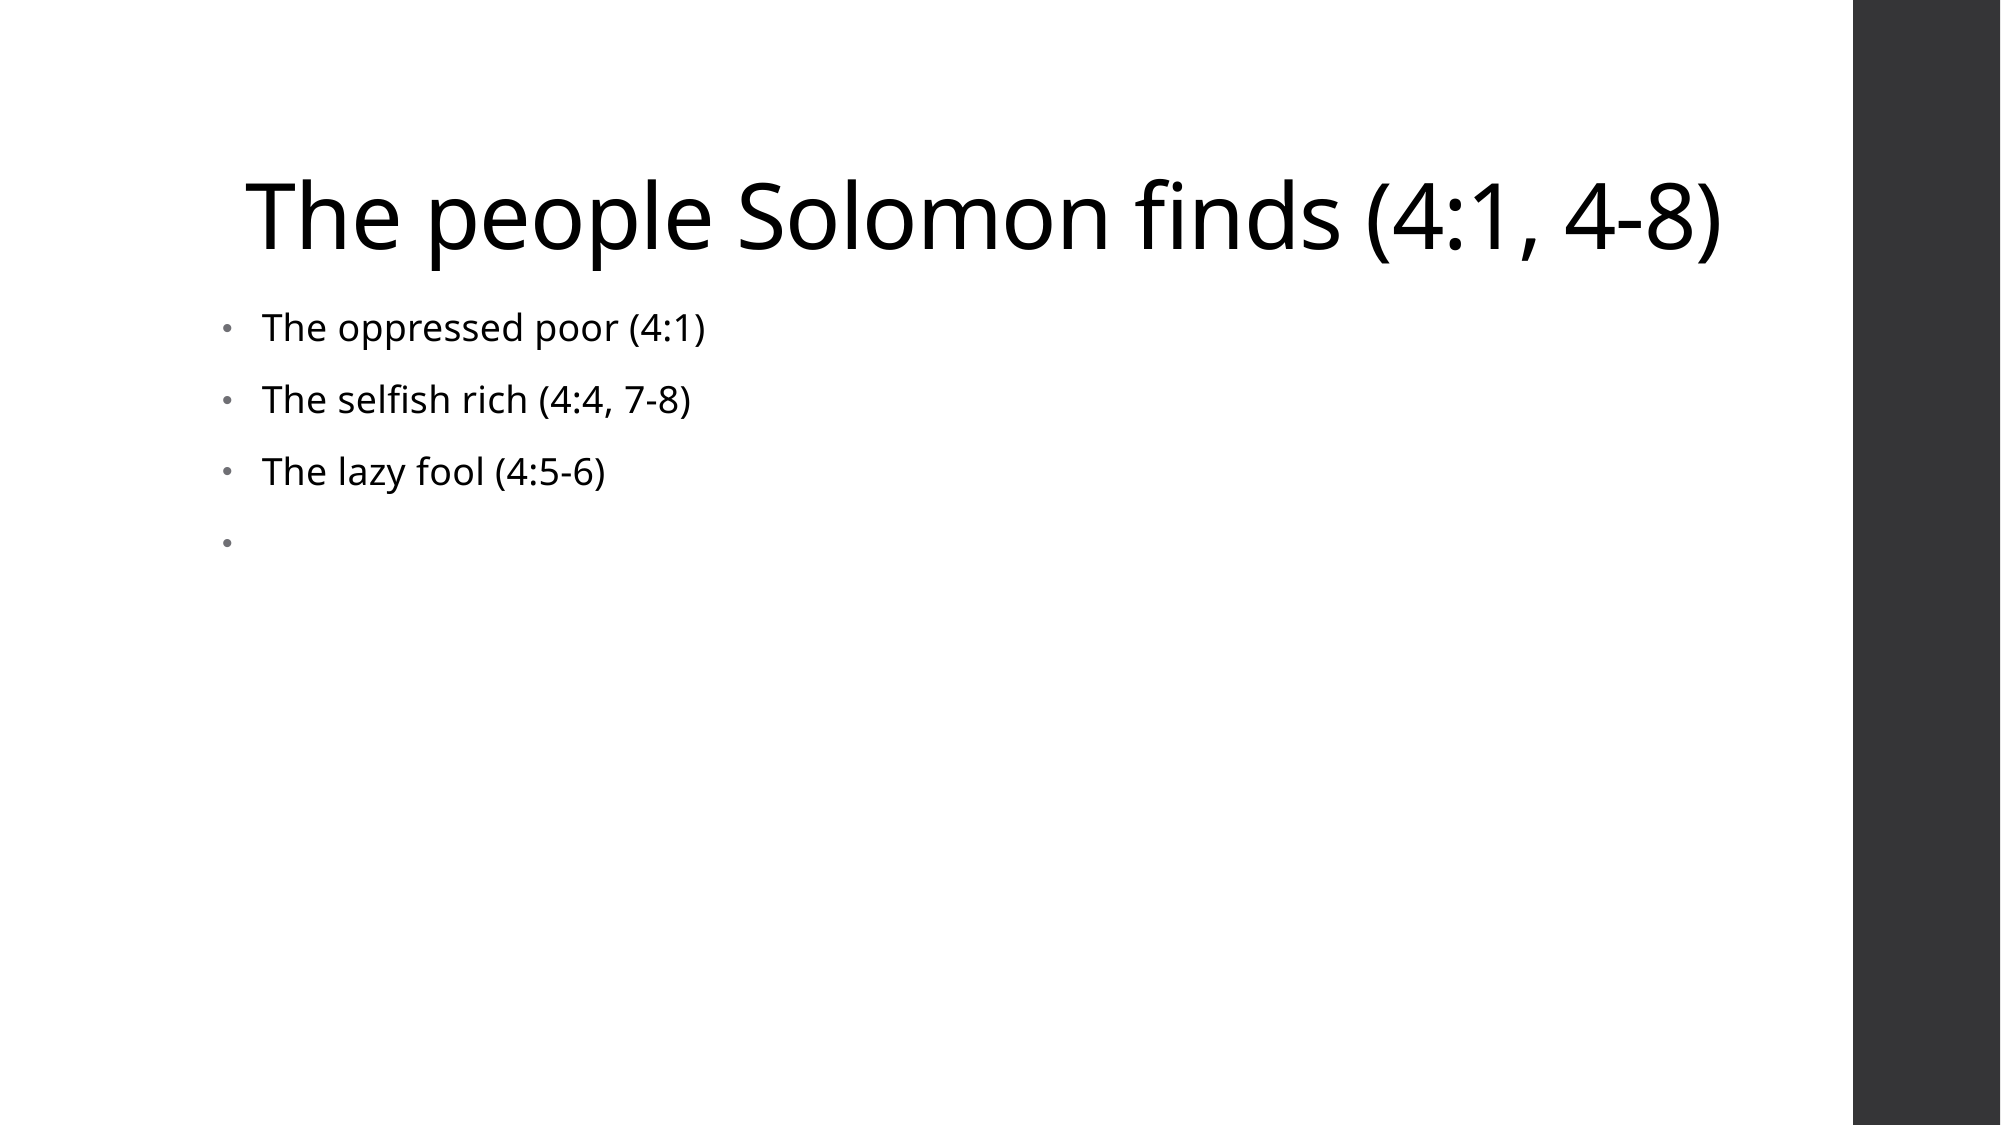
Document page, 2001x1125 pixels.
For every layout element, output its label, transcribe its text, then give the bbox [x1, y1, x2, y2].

title The people Solomon finds (4:1, 4-8) [206, 60, 1797, 278]
list The oppressed poor (4:1) The selfish rich (4:4, 7-8) The lazy fool (4:5-6) [206, 299, 1617, 1014]
